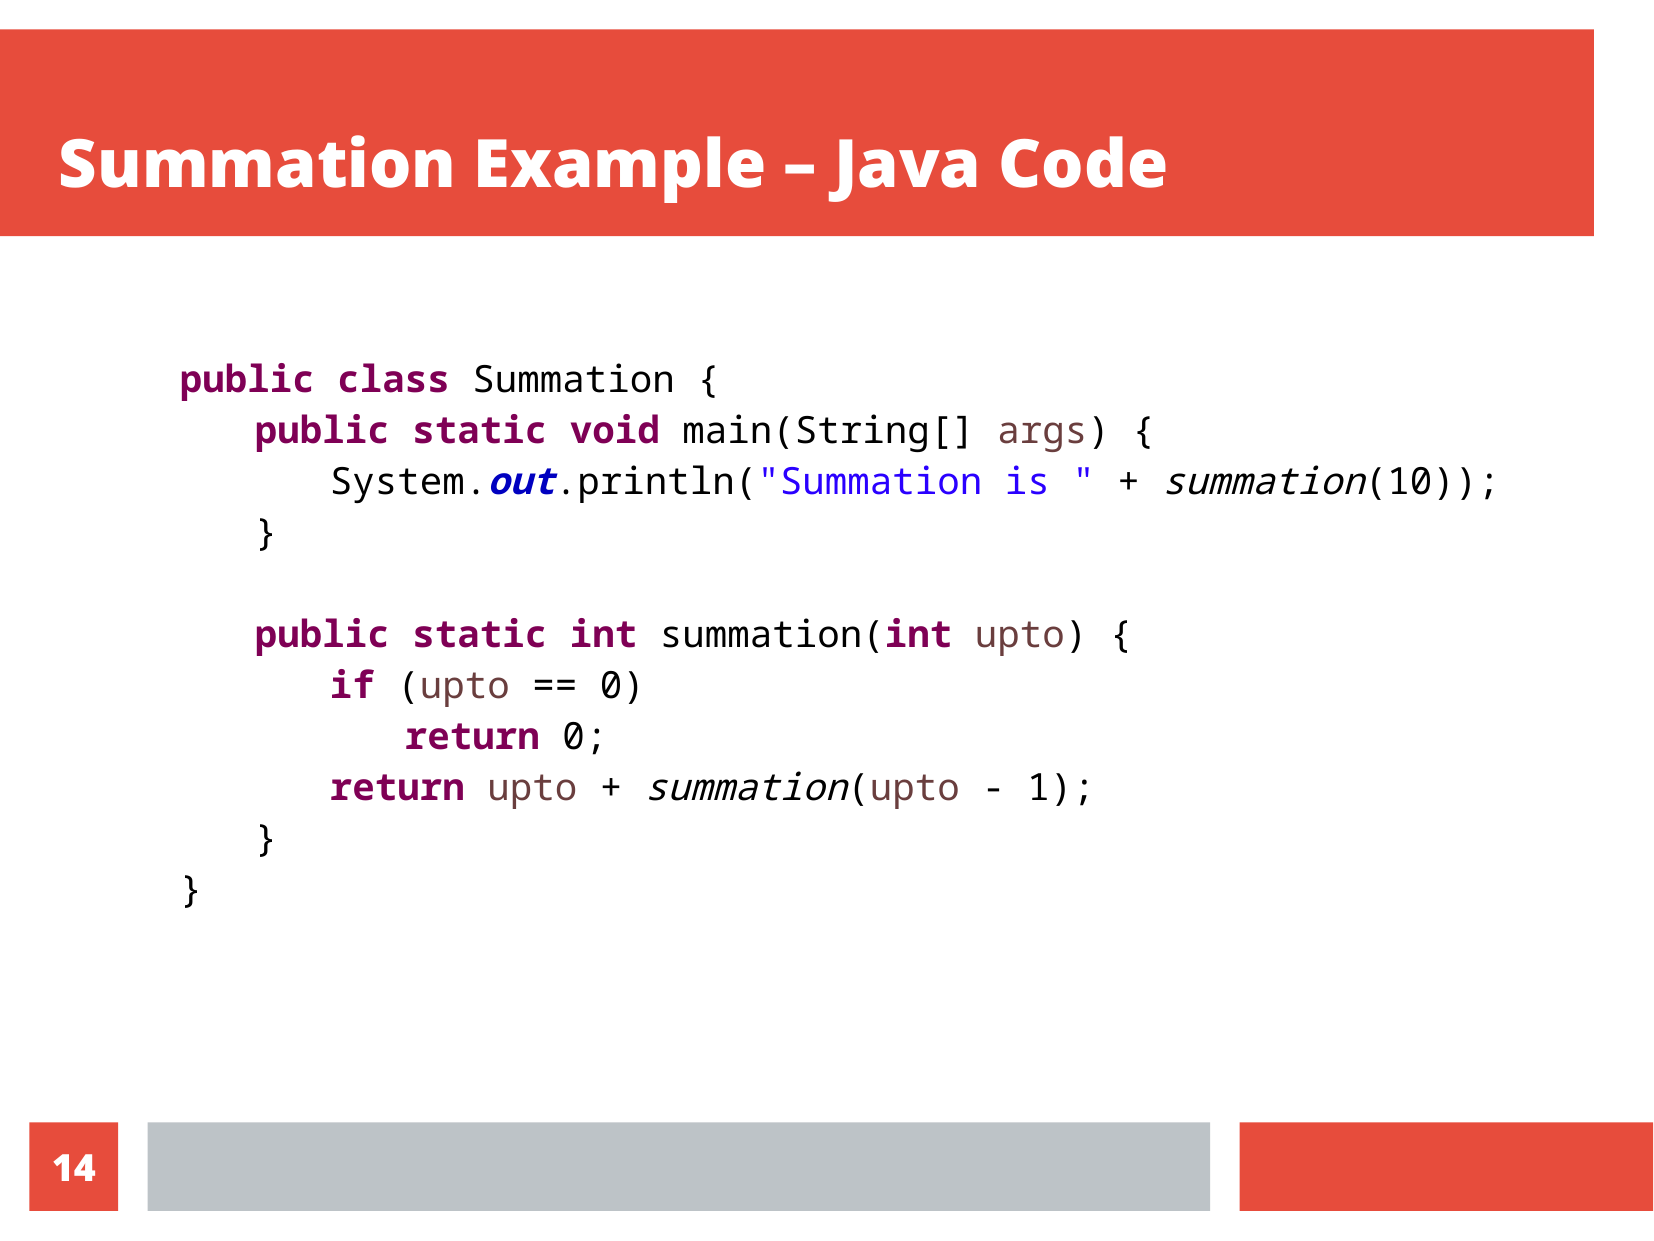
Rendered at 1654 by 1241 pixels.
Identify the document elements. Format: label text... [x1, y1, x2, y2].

title Summation Example – Java Code [58, 59, 1594, 207]
text_box public class Summation { public static void main(String[] args) { System.out.println("Summation is " + summation(10)); } public static int summation(int upto) { if (upto == 0) return 0; return upto + summation(upto - 1); } } [165, 345, 1561, 773]
